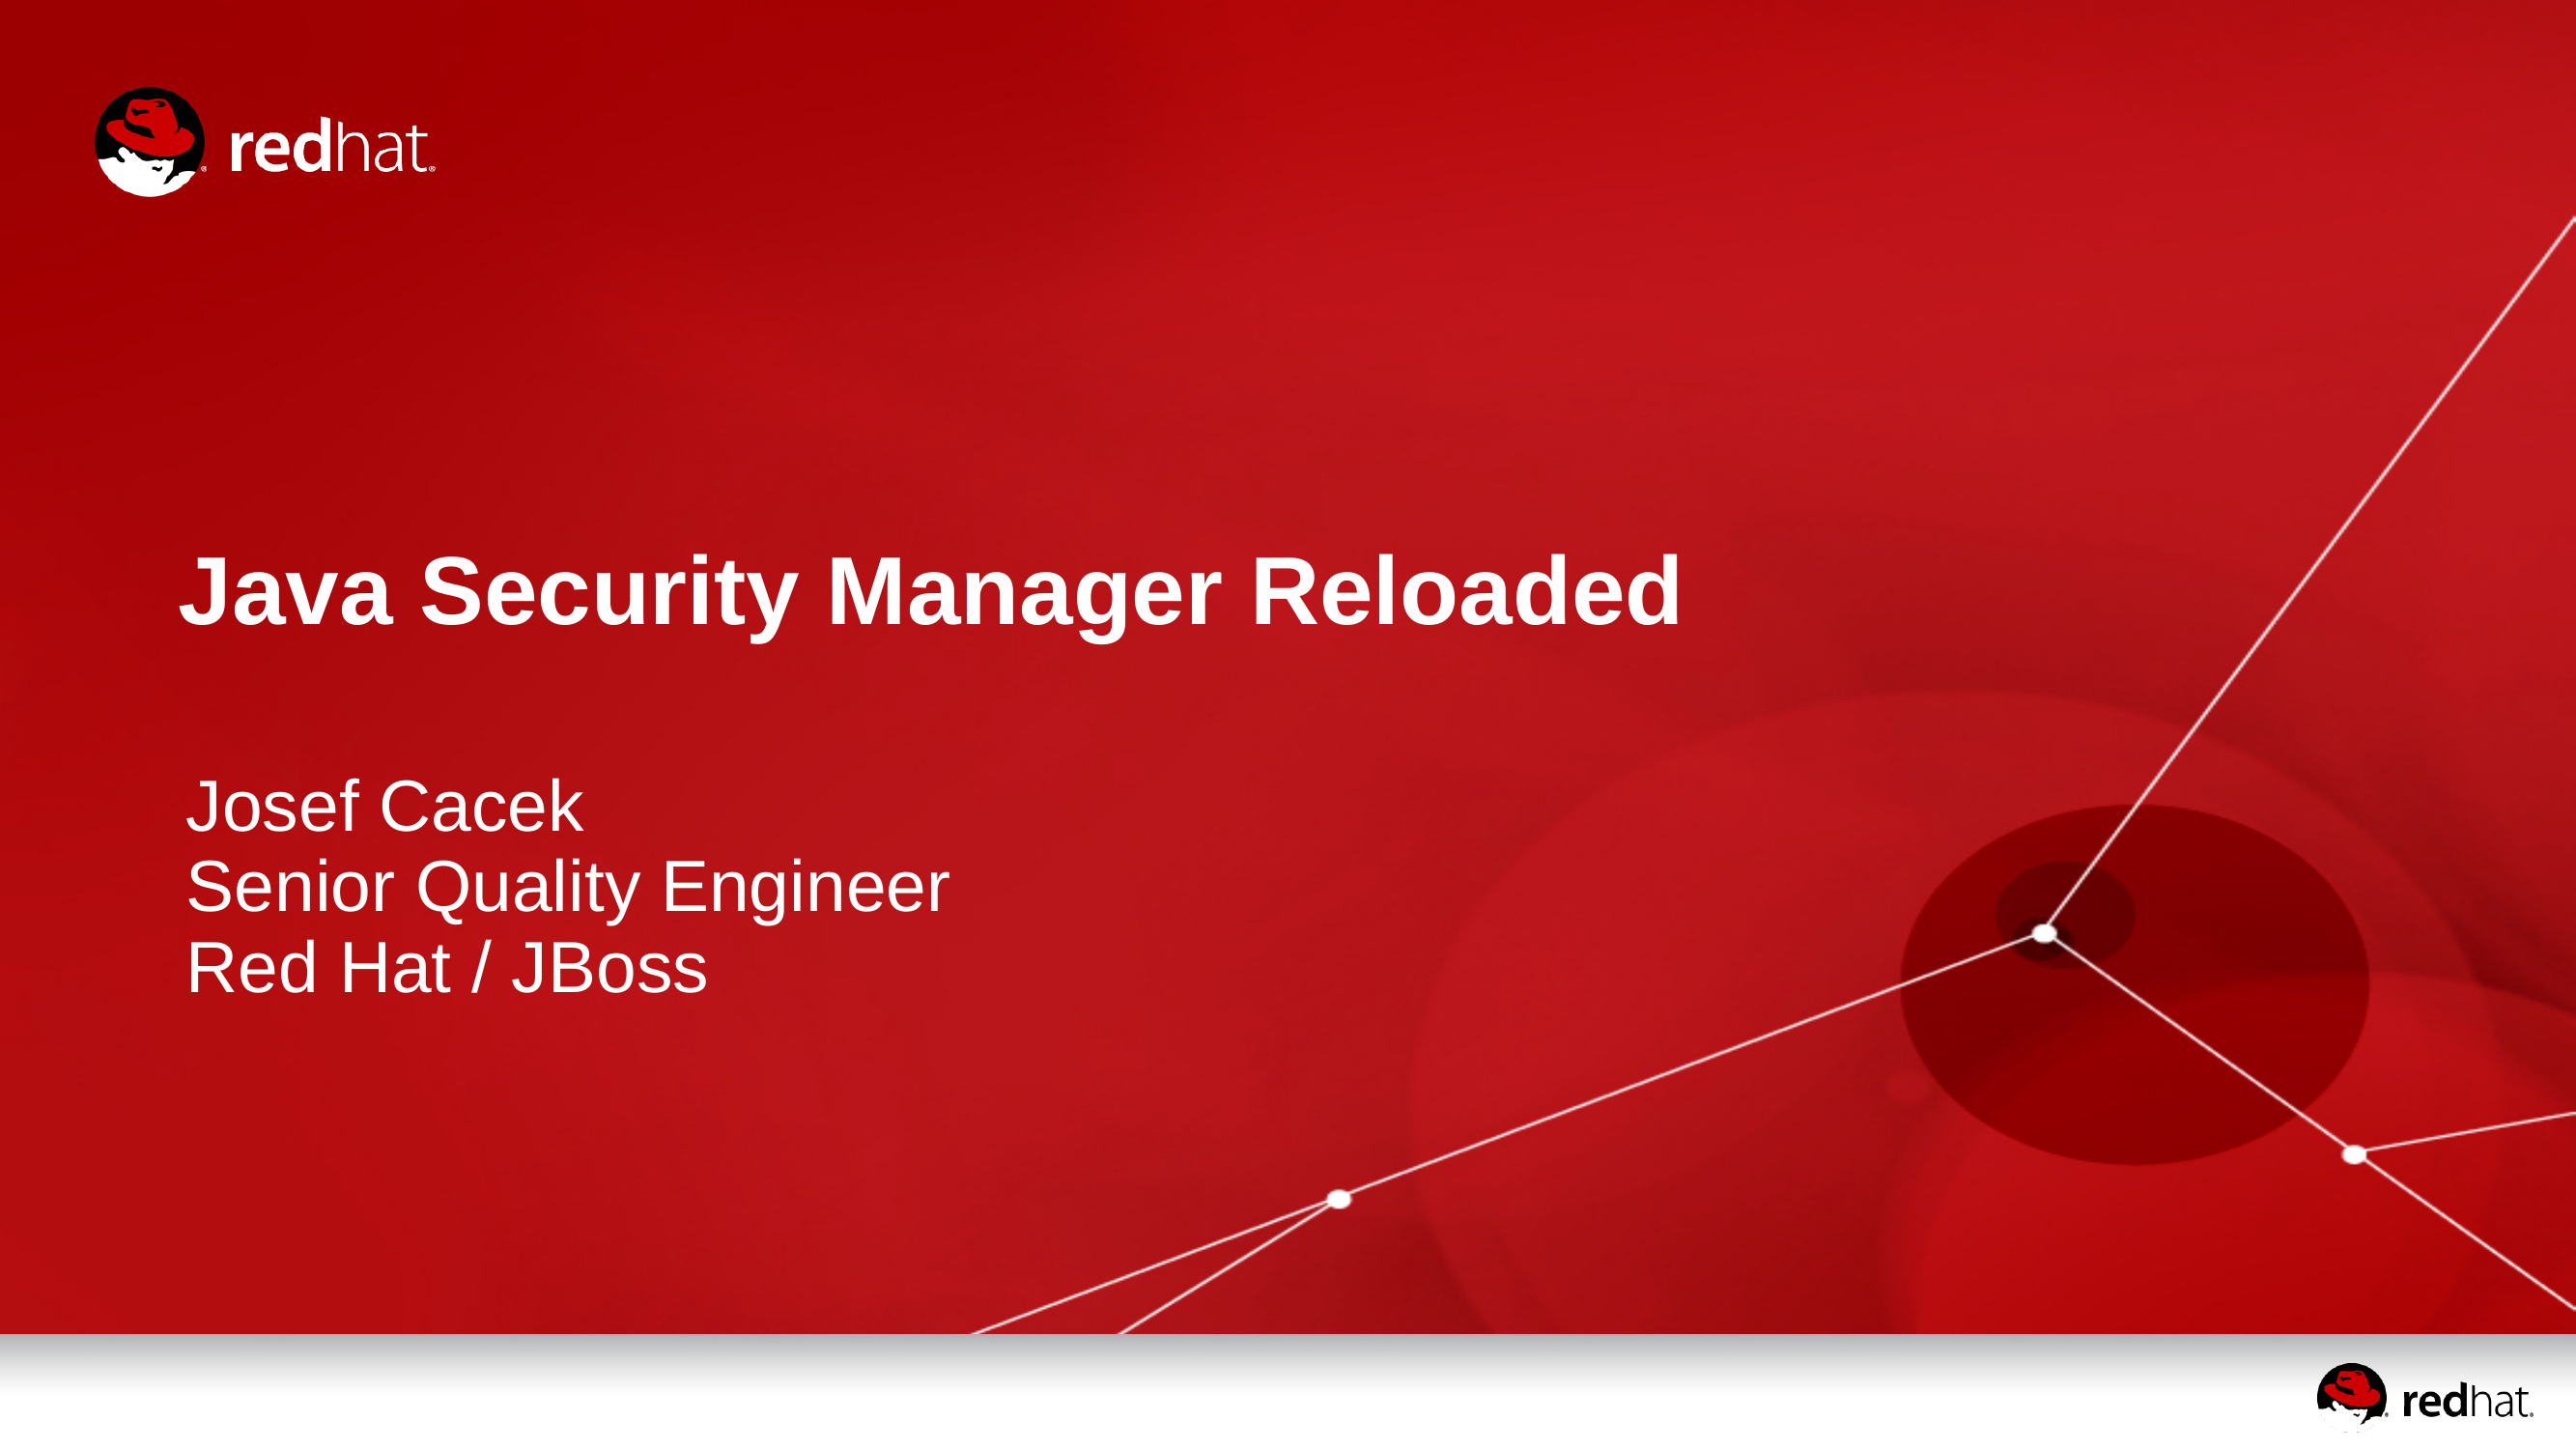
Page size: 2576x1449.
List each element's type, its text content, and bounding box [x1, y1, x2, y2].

text_box Java Security Manager Reloaded [164, 475, 1735, 607]
picture [0, 0, 2576, 1445]
text_box Josef Cacek Senior Quality Engineer Red Hat / JBoss [171, 757, 1396, 1033]
